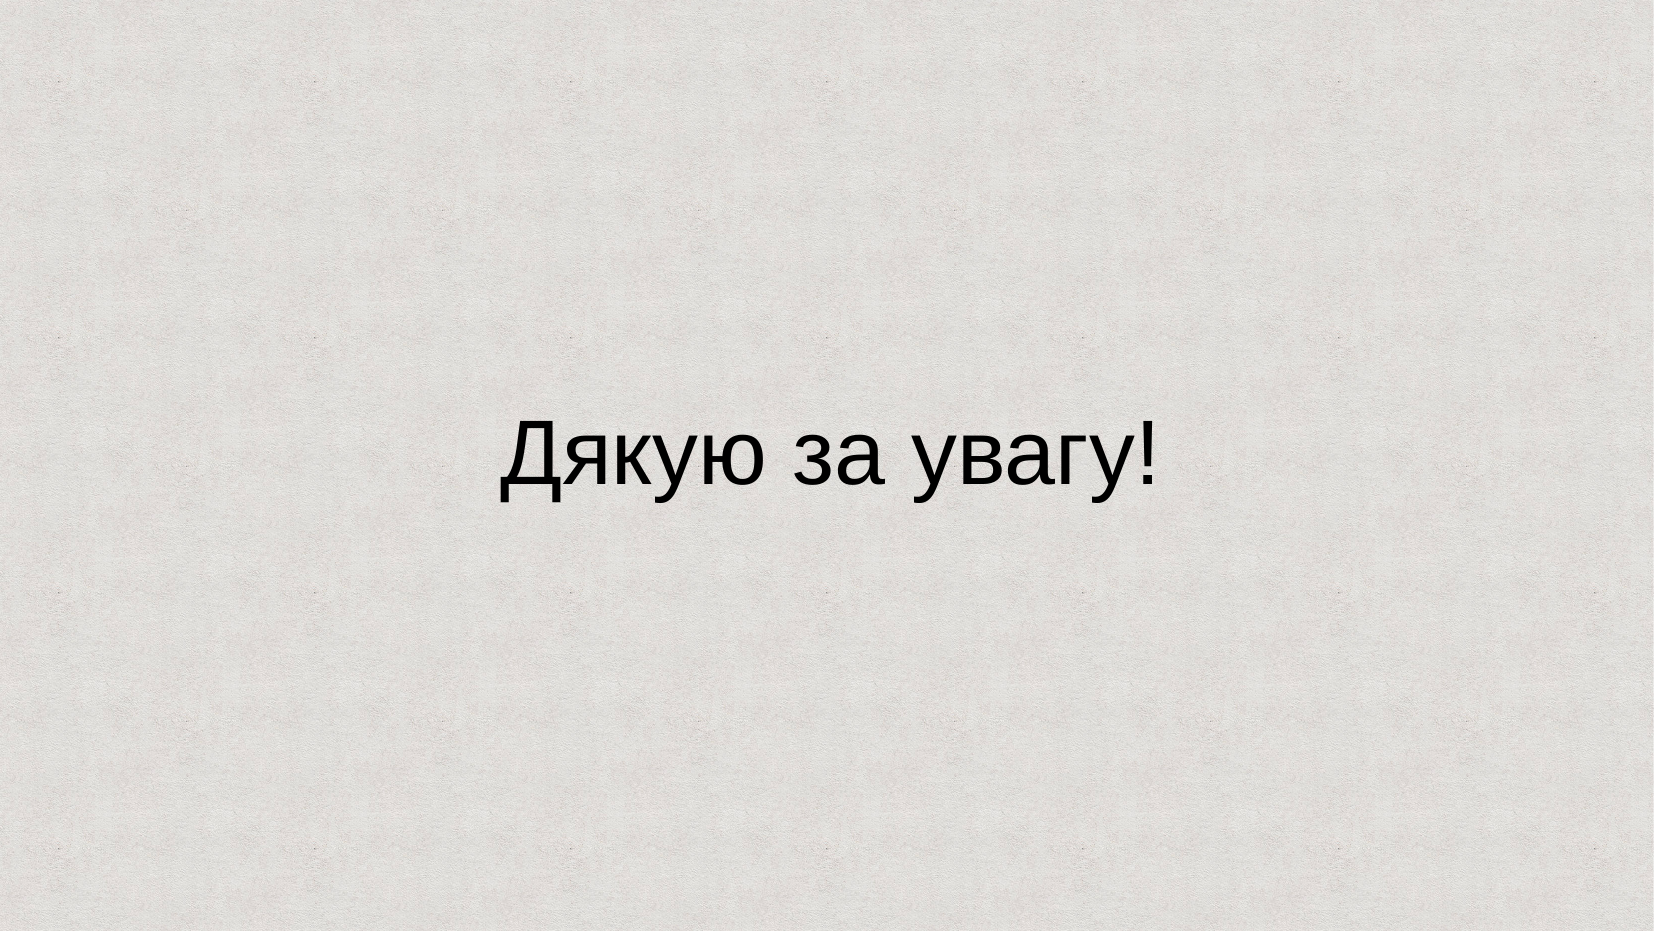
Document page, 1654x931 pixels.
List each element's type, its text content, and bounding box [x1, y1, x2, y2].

picture [0, 0, 1654, 931]
title Дякую за увагу! [86, 375, 1576, 531]
